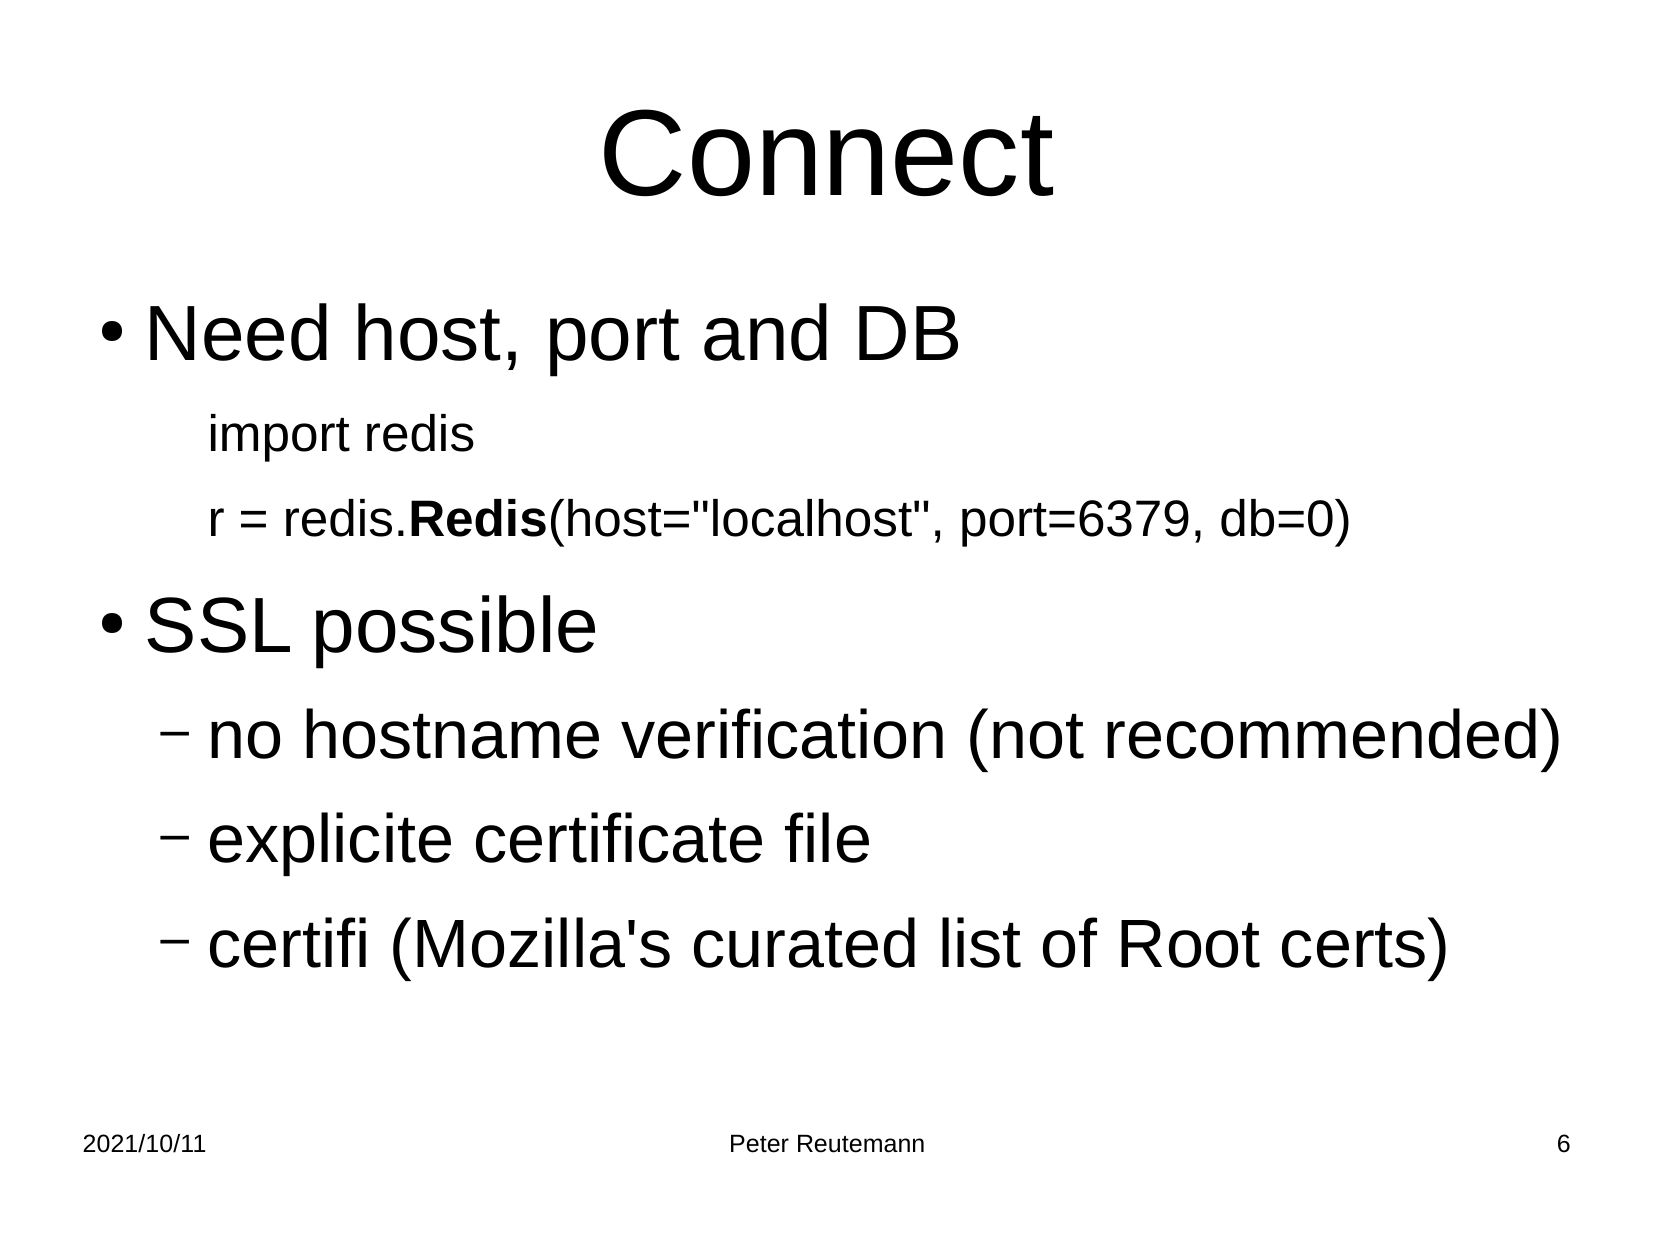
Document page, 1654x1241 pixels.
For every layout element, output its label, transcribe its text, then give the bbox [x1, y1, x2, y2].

title Connect [82, 49, 1571, 257]
list Need host, port and DB import redis r = redis.Redis(host="localhost", port=6379, db=0) SSL possible no hostname verification (not recommended) explicite certificate file certifi (Mozilla's curated list of Root certs) [82, 290, 1571, 1010]
